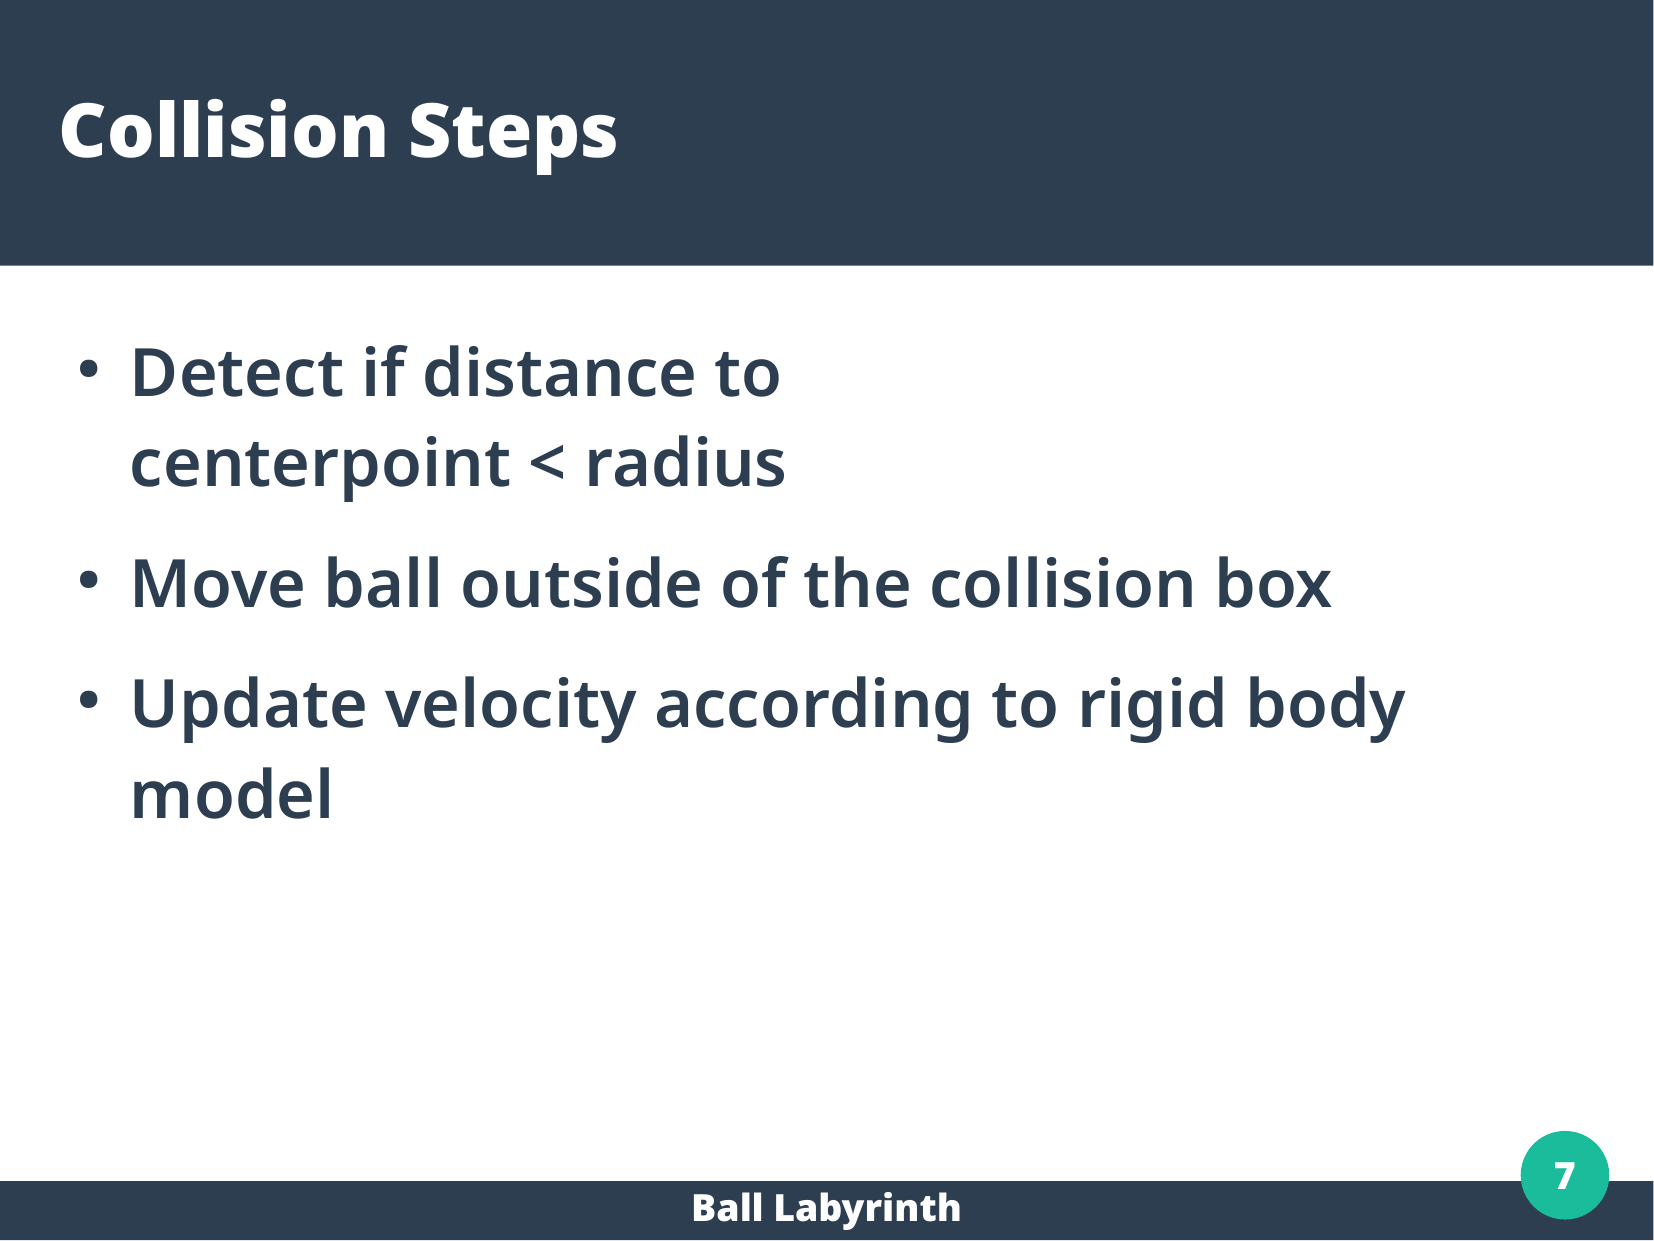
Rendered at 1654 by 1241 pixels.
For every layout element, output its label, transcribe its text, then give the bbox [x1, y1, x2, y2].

title Collision Steps [59, 49, 1595, 207]
list Detect if distance to centerpoint < radius Move ball outside of the collision box Update velocity according to rigid body model [59, 324, 1595, 1152]
